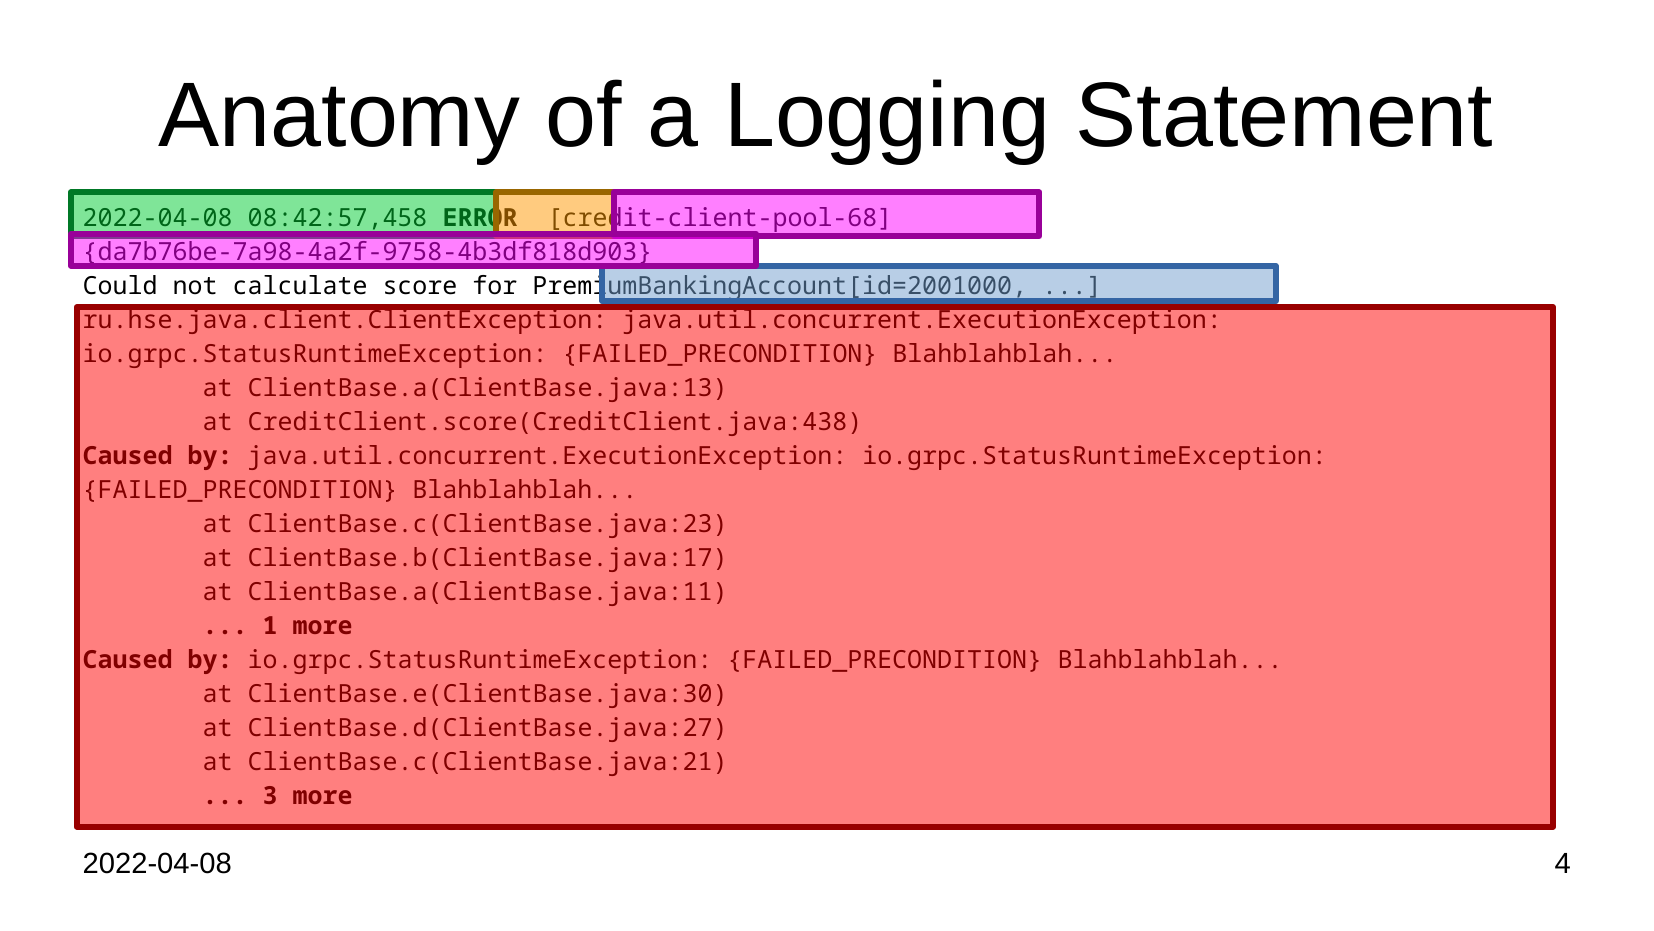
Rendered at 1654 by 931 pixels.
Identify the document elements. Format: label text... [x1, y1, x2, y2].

title Anatomy of a Logging Statement [82, 37, 1571, 193]
text_box [70, 192, 1276, 302]
text_box [76, 307, 1554, 827]
list 2022-04-08 08:42:57,458 ERROR [credit-client-pool-68] {da7b76be-7a98-4a2f-9758-4b3df818d903} Could not calculate score for PremiumBankingAccount[id=2001000, ...] ru.hse.java.client.ClientException: java.util.concurrent.ExecutionException: io.grpc.StatusRuntimeException: {FAILED_PRECONDITION} Blahblahblah... at ClientBase.a(ClientBase.java:13) at CreditClient.score(CreditClient.java:438) Caused by: java.util.concurrent.ExecutionException: io.grpc.StatusRuntimeException: {FAILED_PRECONDITION} Blahblahblah... at ClientBase.c(ClientBase.java:23) at ClientBase.b(ClientBase.java:17) at ClientBase.a(ClientBase.java:11) ... 1 more Caused by: io.grpc.StatusRuntimeException: {FAILED_PRECONDITION} Blahblahblah... at ClientBase.e(ClientBase.java:30) at ClientBase.d(ClientBase.java:27) at ClientBase.c(ClientBase.java:21) ... 3 more [82, 199, 1571, 821]
